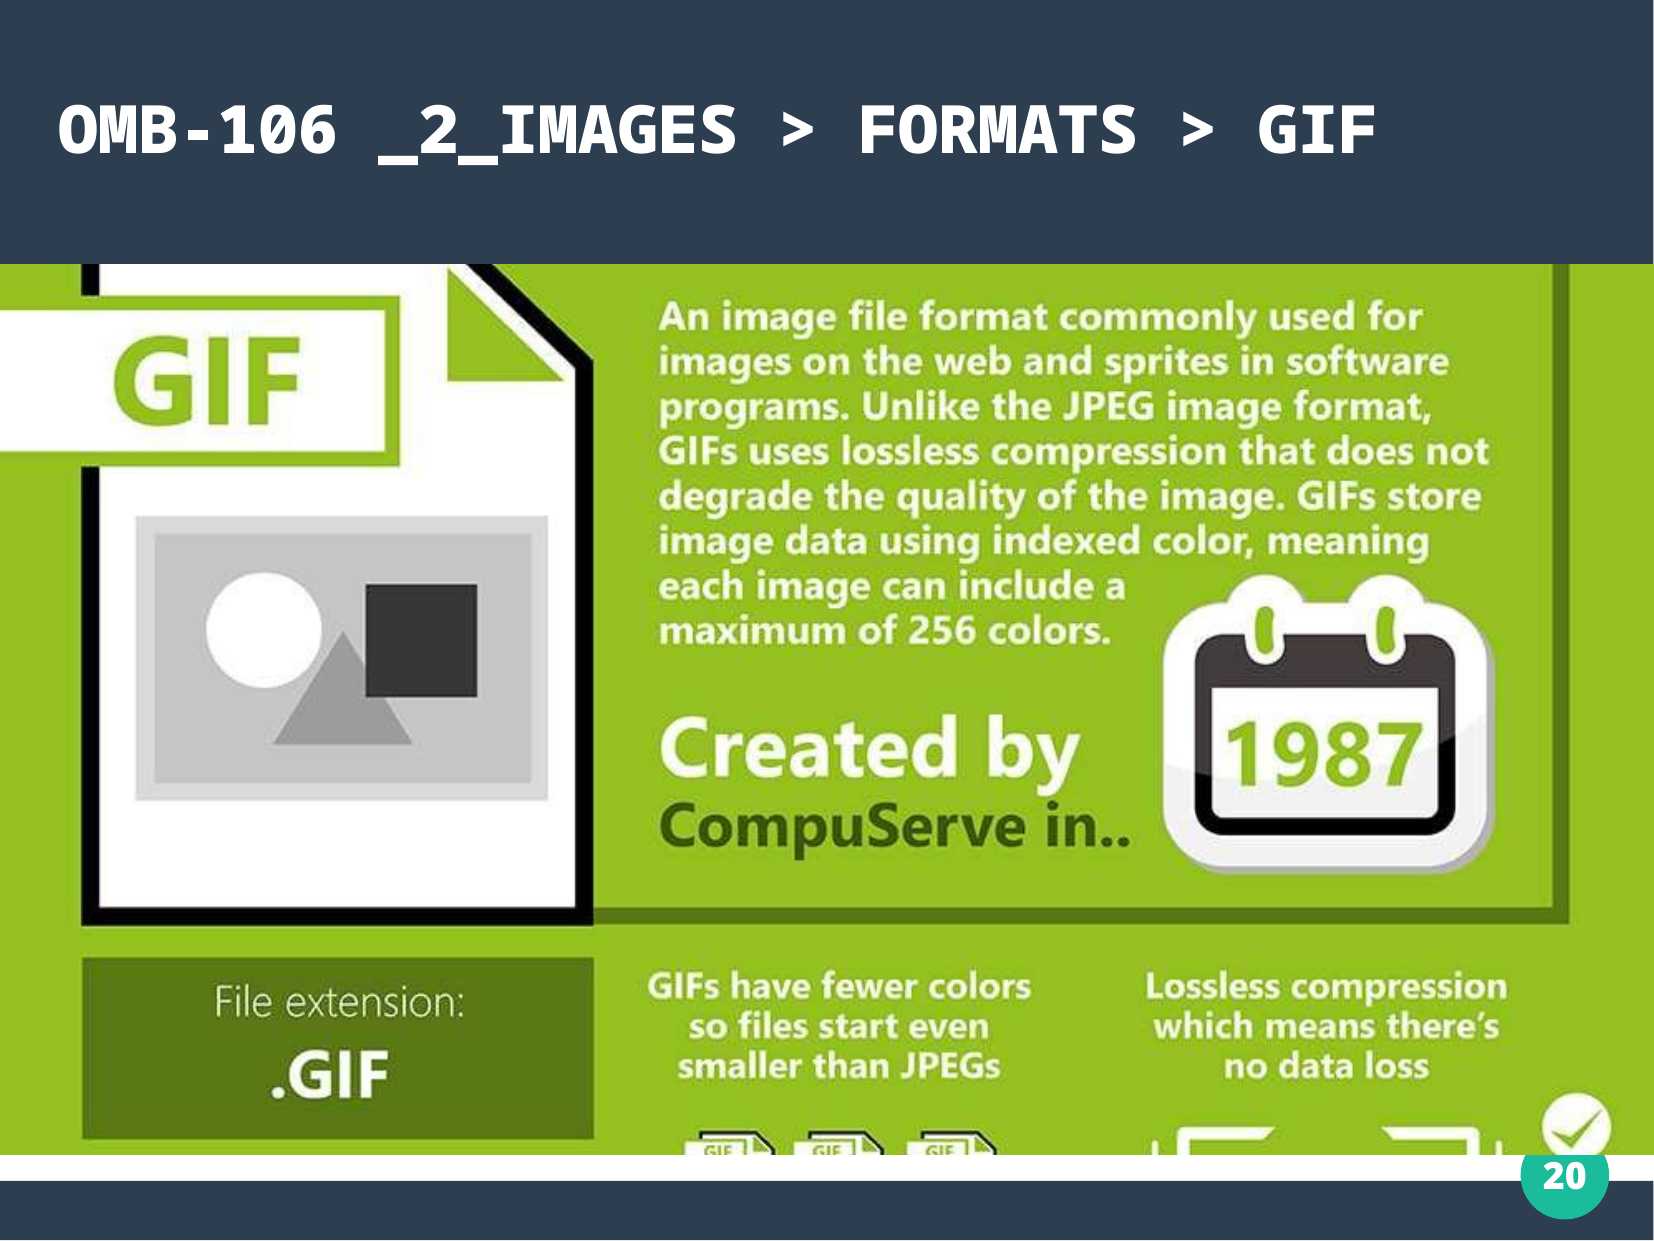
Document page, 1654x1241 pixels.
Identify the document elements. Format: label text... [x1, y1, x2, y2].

title OMB-106 _2_IMAGES > FORMATS > GIF [58, 49, 1595, 207]
picture [0, 264, 1654, 1155]
